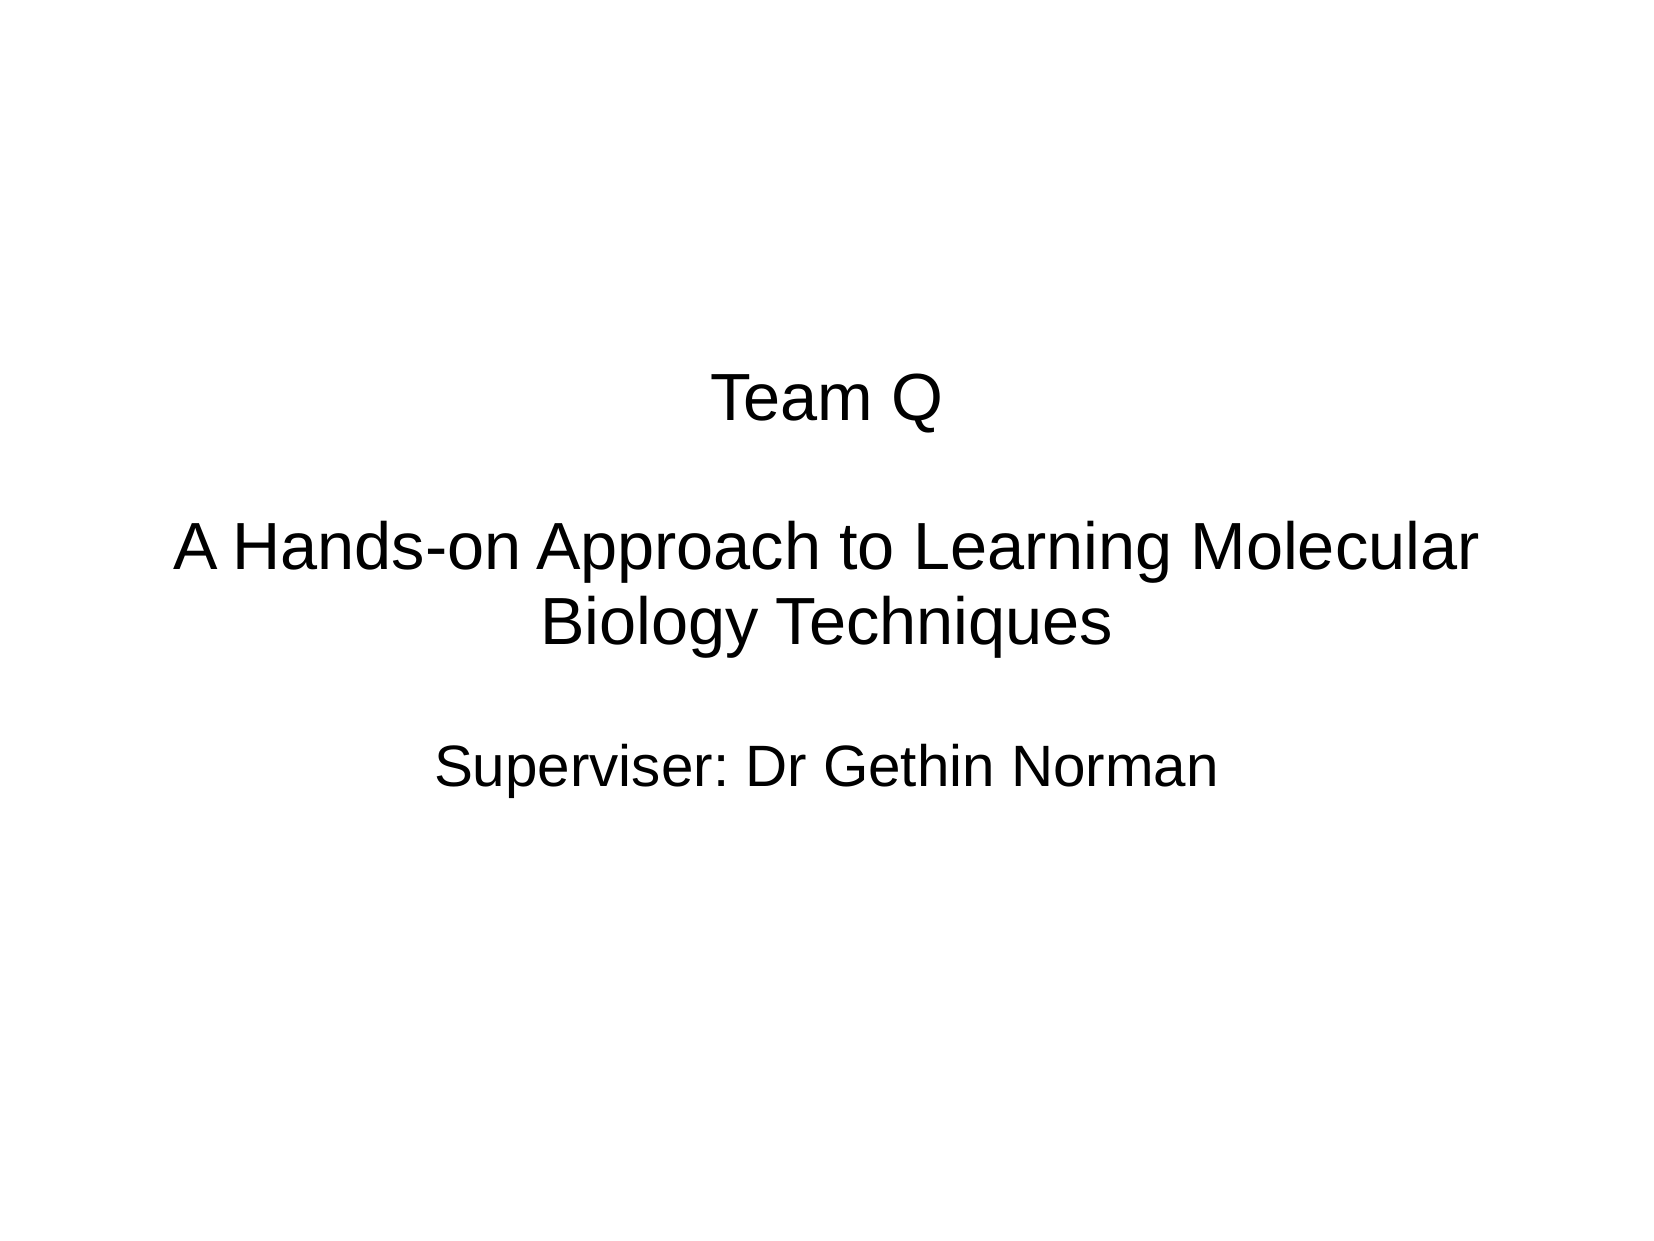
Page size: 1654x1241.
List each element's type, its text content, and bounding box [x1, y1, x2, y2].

subtitle Team Q A Hands-on Approach to Learning Molecular Biology Techniques Superviser: Dr Gethin Norman [82, 49, 1571, 1109]
